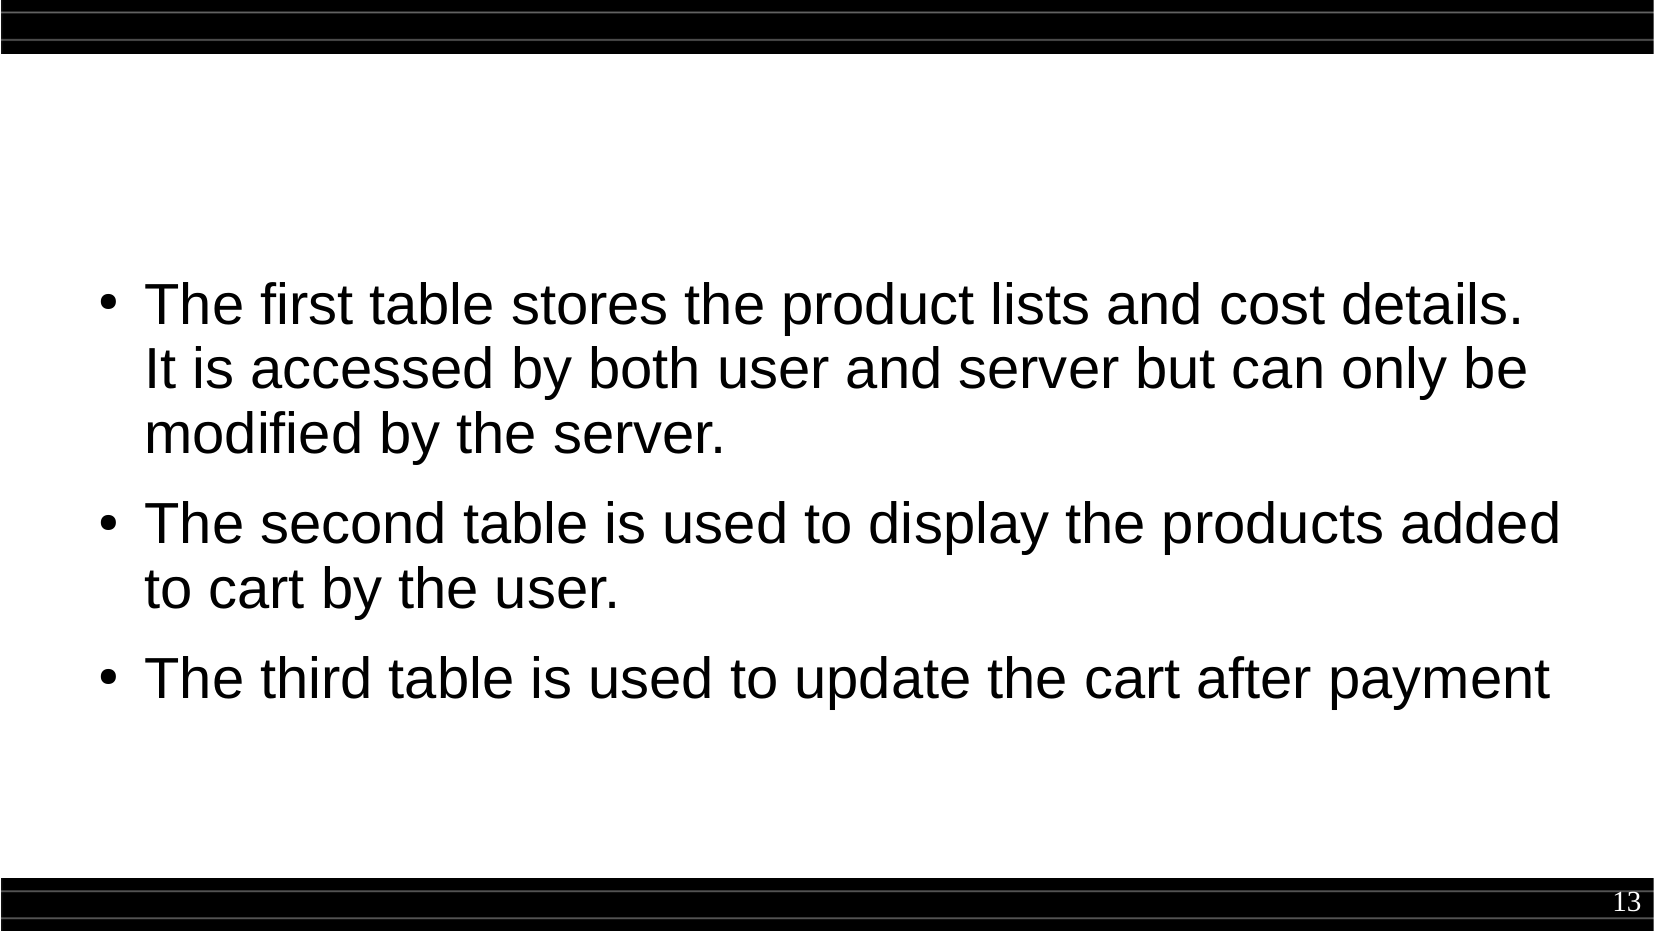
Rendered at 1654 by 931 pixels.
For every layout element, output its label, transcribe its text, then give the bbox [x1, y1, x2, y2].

picture [1, 0, 1654, 54]
list The first table stores the product lists and cost details. It is accessed by both user and server but can only be modified by the server. The second table is used to display the products added to cart by the user. The third table is used to update the cart after payment [82, 271, 1571, 758]
picture [1, 878, 1654, 931]
